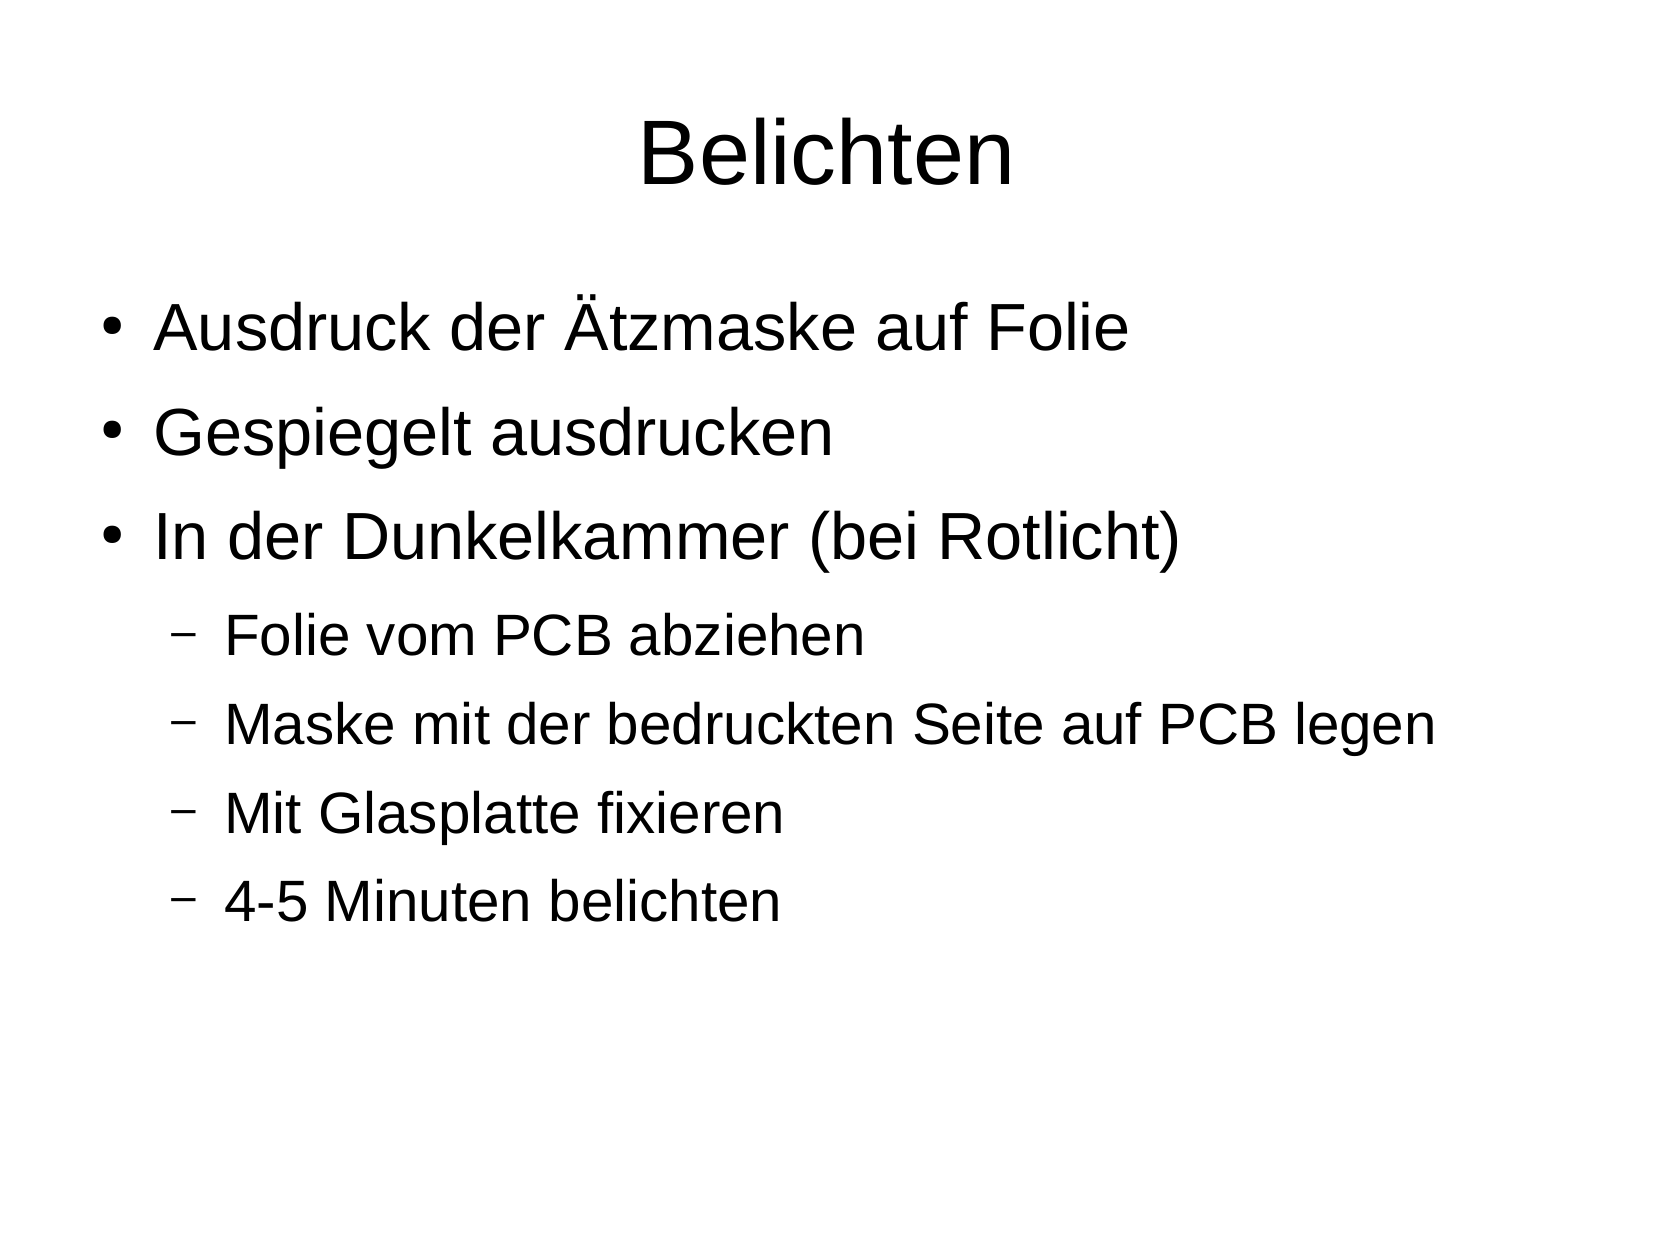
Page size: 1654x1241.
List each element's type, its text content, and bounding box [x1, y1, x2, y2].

title Belichten [82, 49, 1571, 257]
list Ausdruck der Ätzmaske auf Folie Gespiegelt ausdrucken In der Dunkelkammer (bei Rotlicht) Folie vom PCB abziehen Maske mit der bedruckten Seite auf PCB legen Mit Glasplatte fixieren 4-5 Minuten belichten [82, 290, 1538, 1010]
